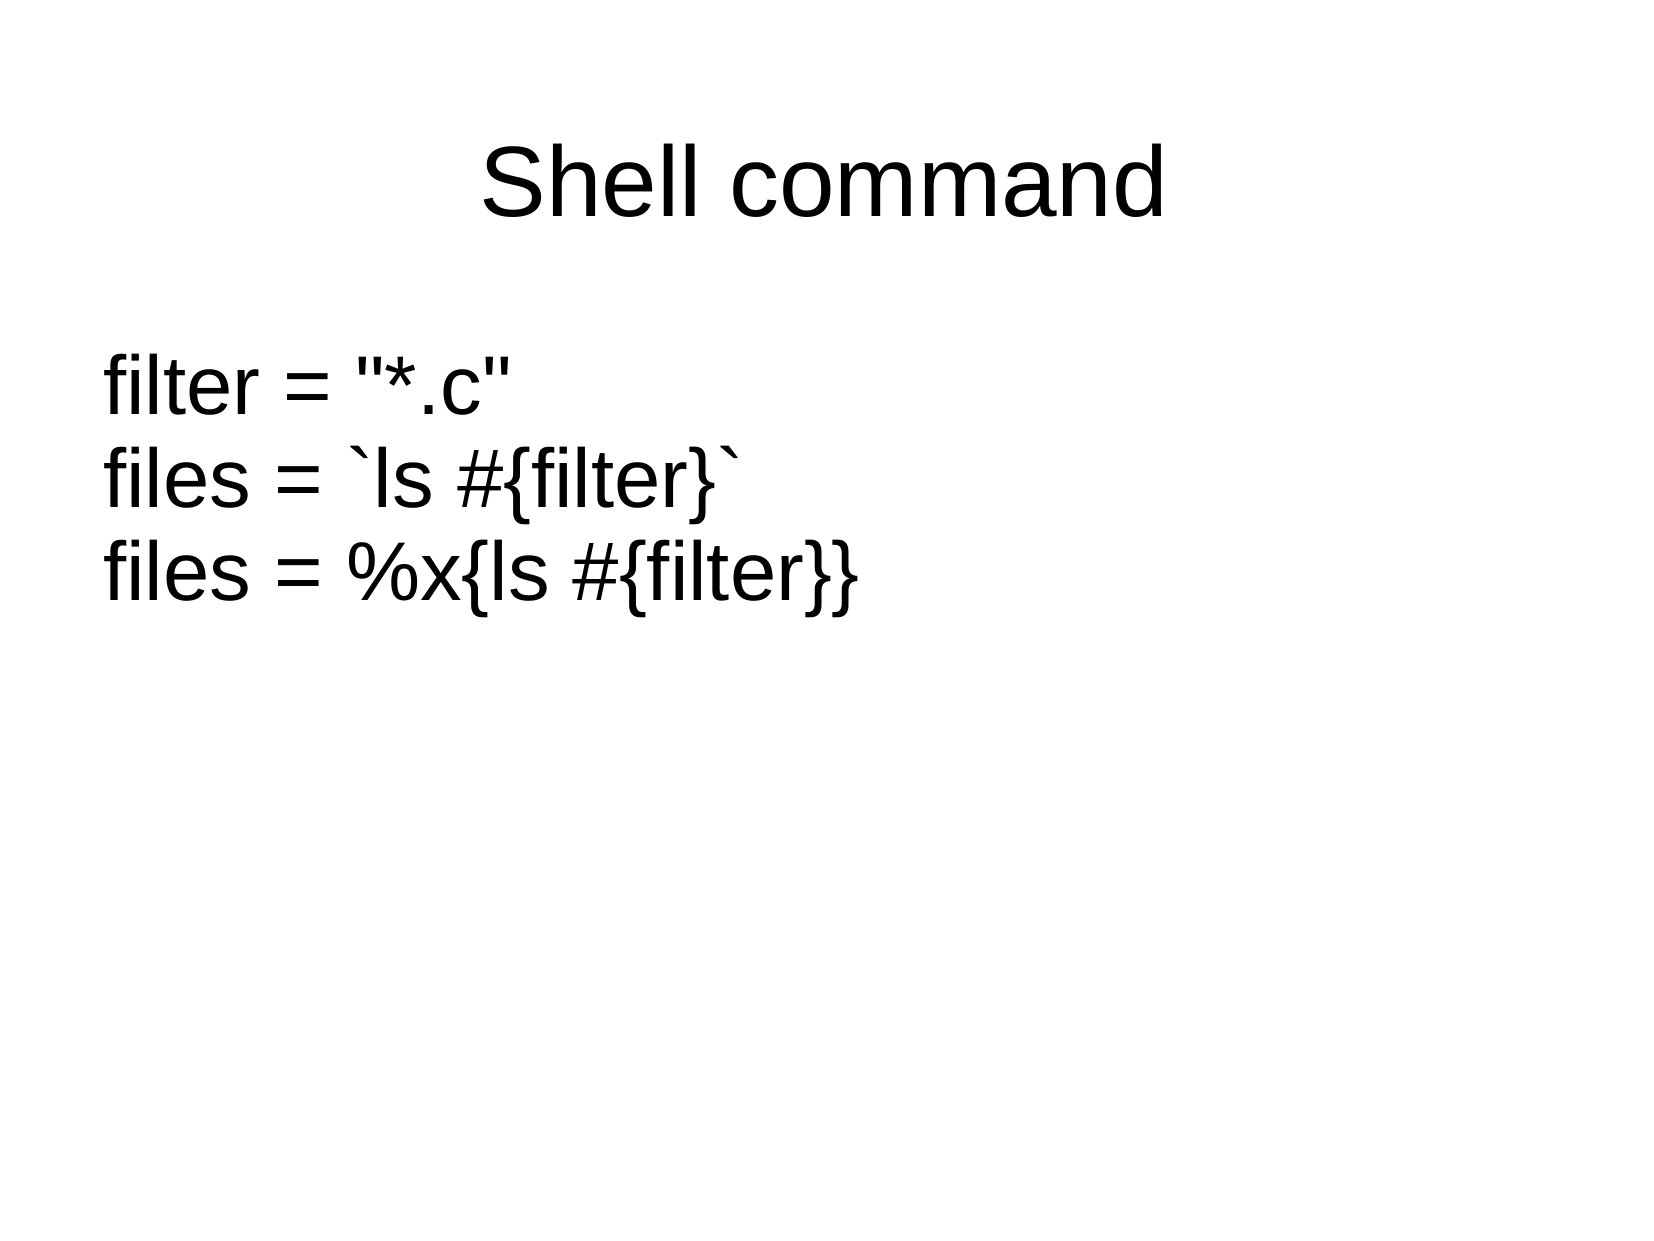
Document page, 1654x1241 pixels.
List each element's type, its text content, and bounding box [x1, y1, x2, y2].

text_box Shell command [465, 118, 1189, 245]
text_box filter = "*.c" files = `ls #{filter}` files = %x{ls #{filter}} [88, 331, 1182, 768]
